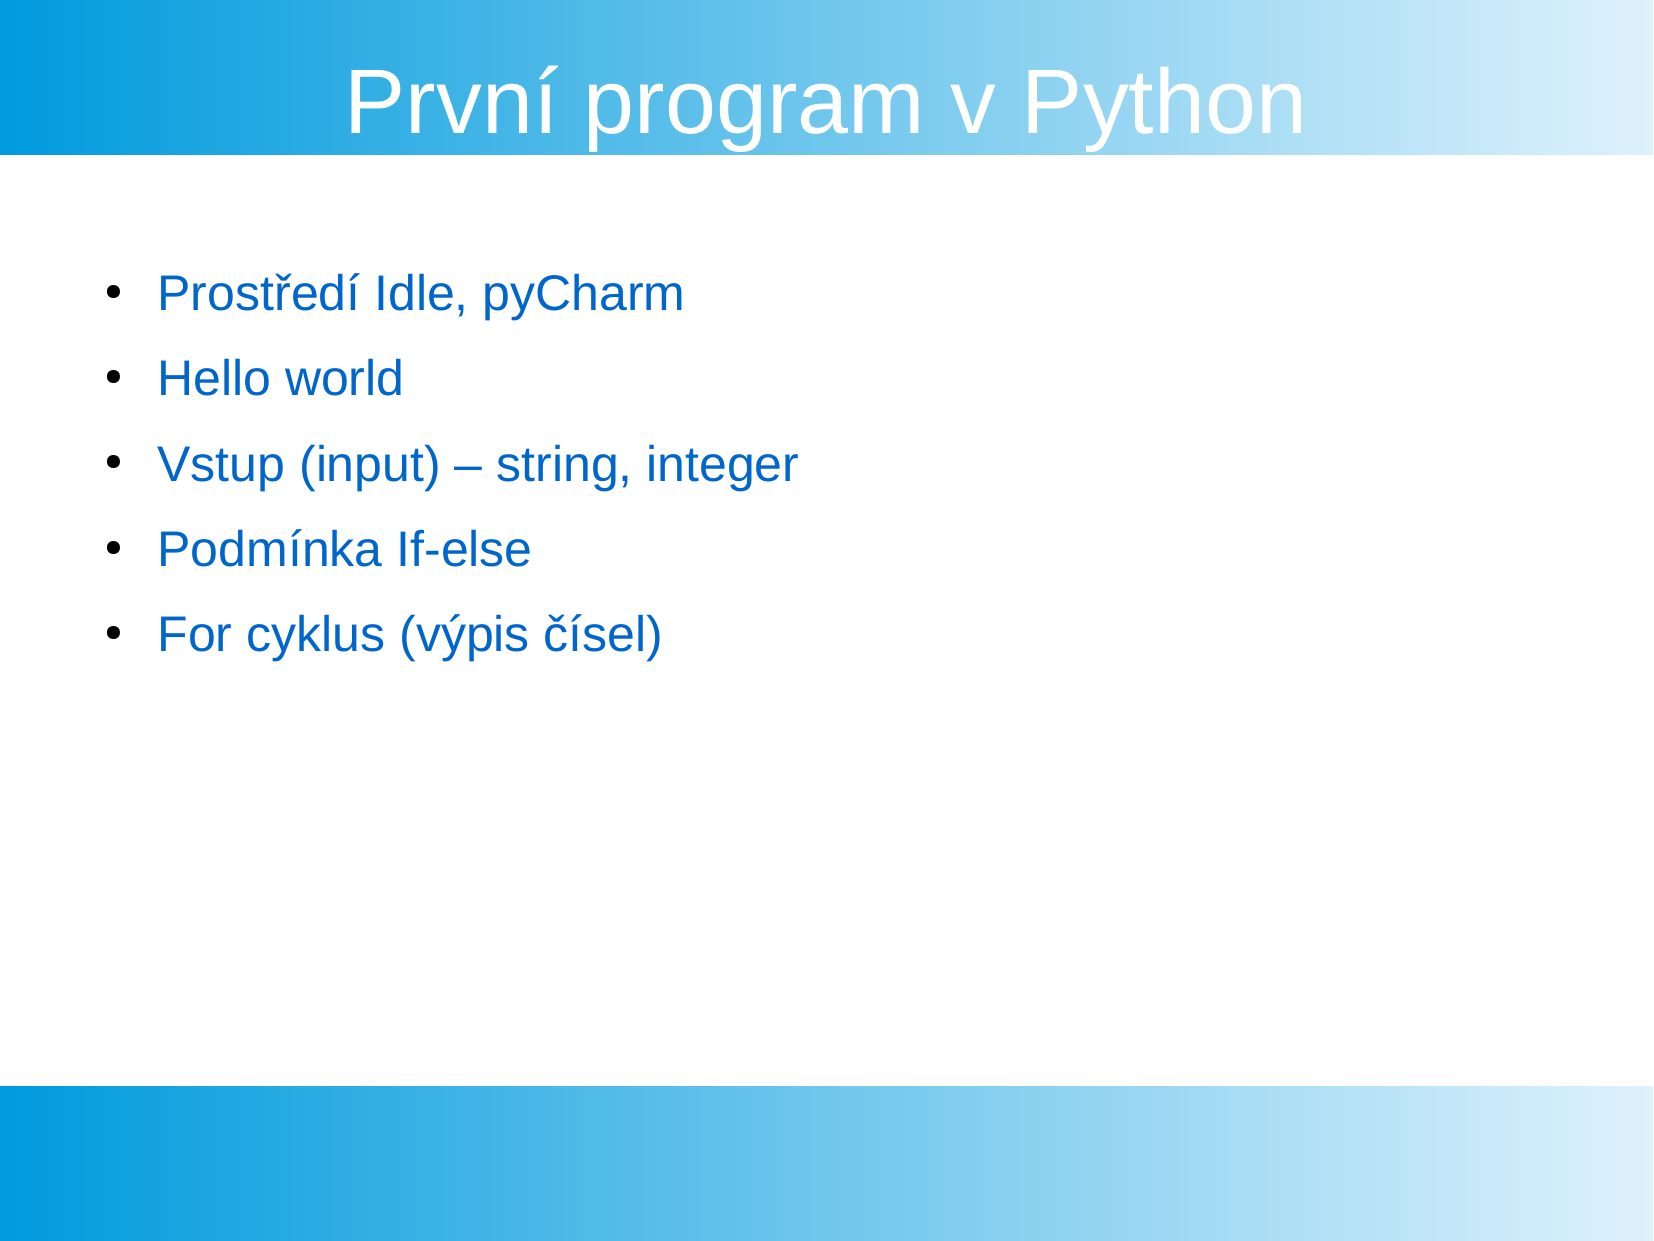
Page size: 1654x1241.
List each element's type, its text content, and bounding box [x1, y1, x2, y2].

title První program v Python [82, 49, 1571, 155]
list Prostředí Idle, pyCharm Hello world Vstup (input) – string, integer Podmínka If-else For cyklus (výpis čísel) [86, 180, 1576, 1058]
